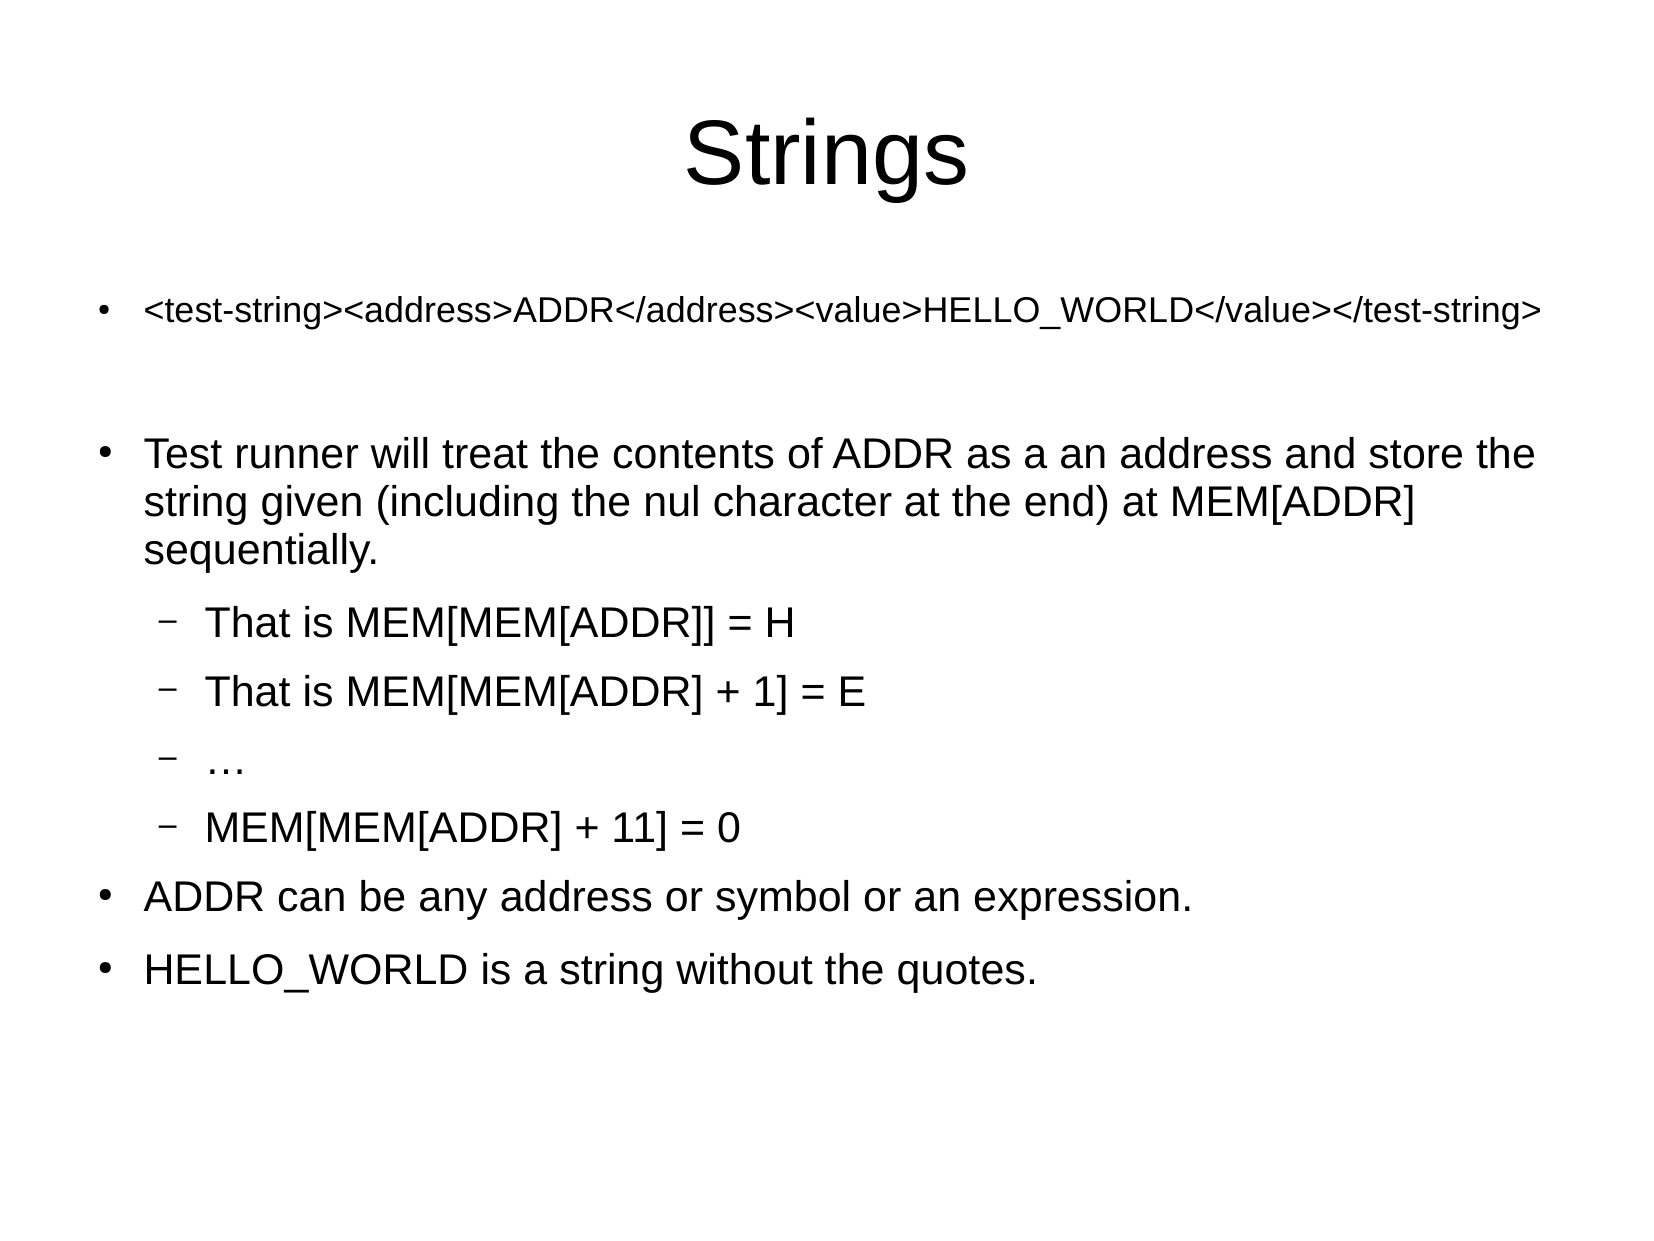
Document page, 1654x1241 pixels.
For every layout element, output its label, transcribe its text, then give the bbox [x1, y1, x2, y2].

title Strings [82, 49, 1571, 257]
list <test-string><address>ADDR</address><value>HELLO_WORLD</value></test-string> Test runner will treat the contents of ADDR as a an address and store the string given (including the nul character at the end) at MEM[ADDR] sequentially. That is MEM[MEM[ADDR]] = H That is MEM[MEM[ADDR] + 1] = E … MEM[MEM[ADDR] + 11] = 0 ADDR can be any address or symbol or an expression. HELLO_WORLD is a string without the quotes. [82, 290, 1571, 1010]
